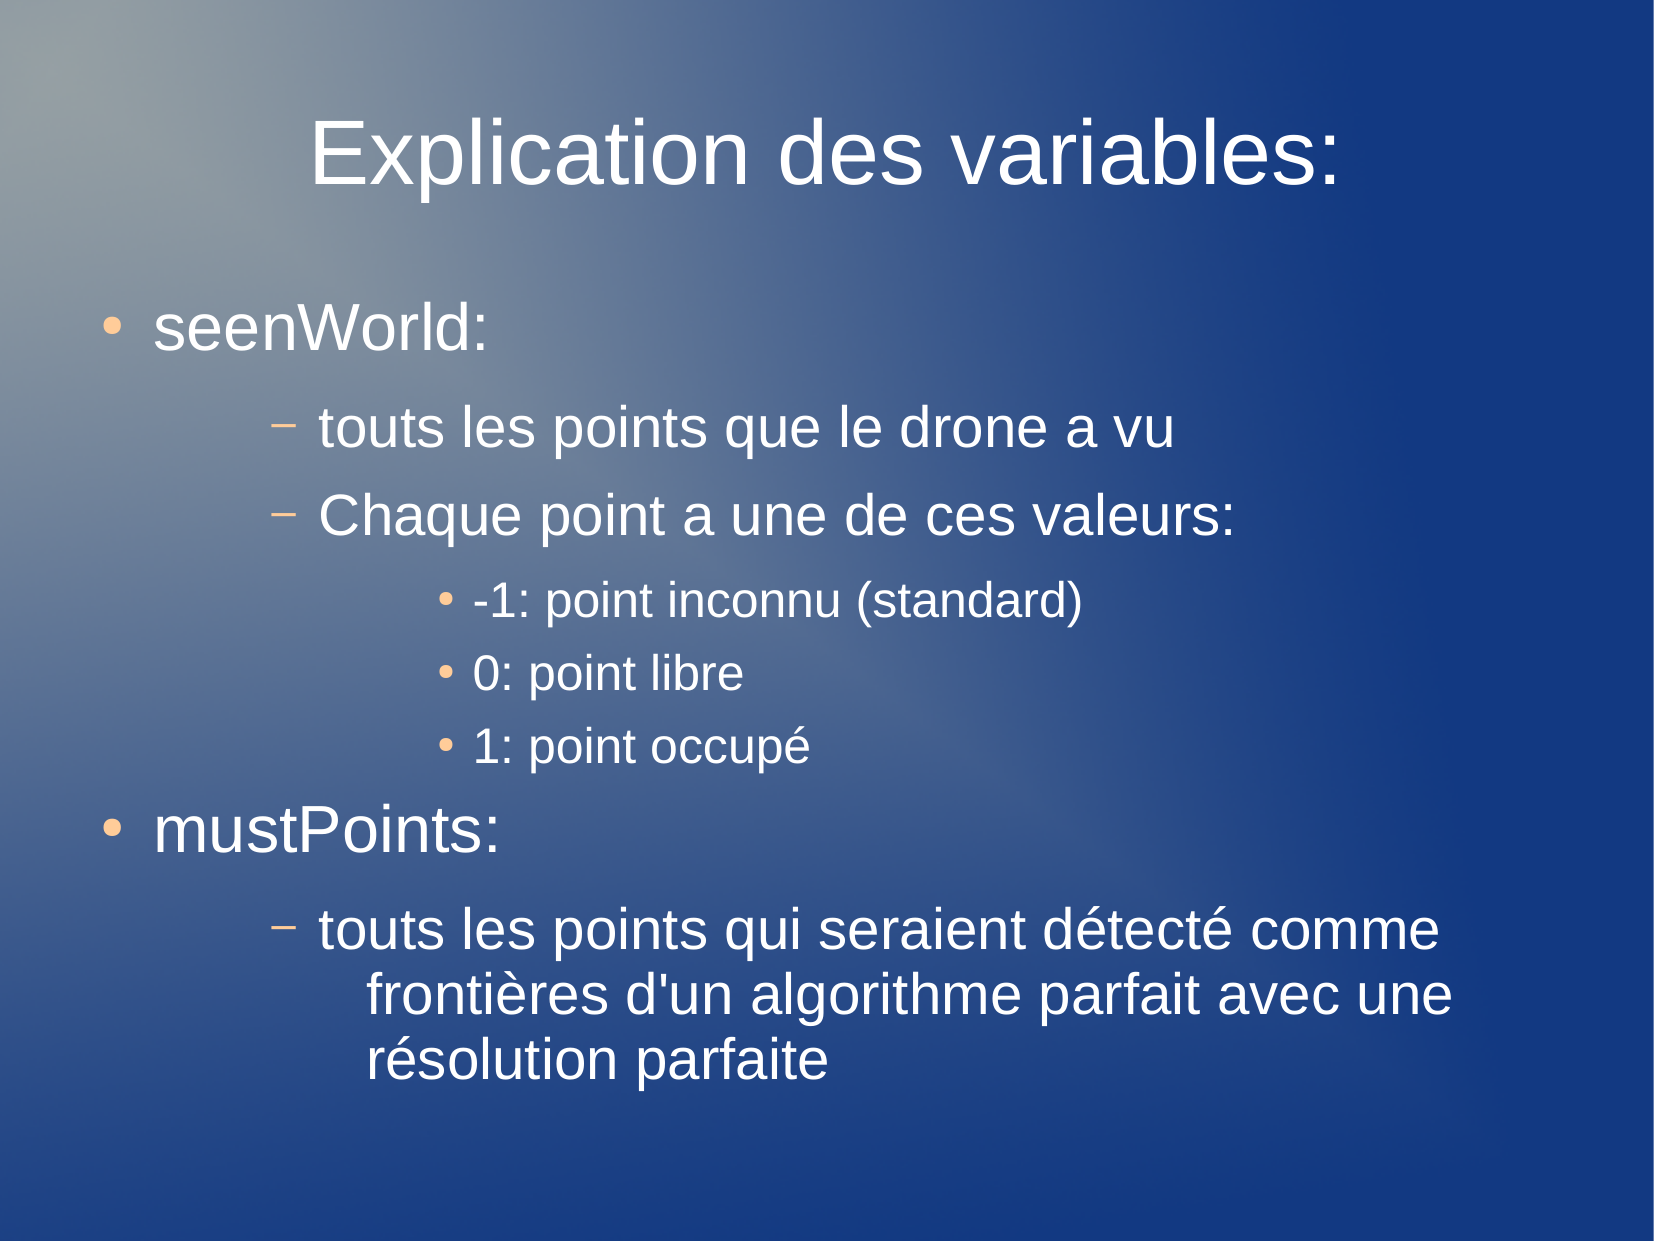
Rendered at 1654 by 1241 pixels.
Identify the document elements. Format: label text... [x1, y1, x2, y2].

list seenWorld: touts les points que le drone a vu Chaque point a une de ces valeurs: -1: point inconnu (standard) 0: point libre 1: point occupé mustPoints: touts les points qui seraient détecté comme frontières d'un algorithme parfait avec une résolution parfaite [82, 290, 1571, 1109]
title Explication des variables: [82, 49, 1571, 257]
picture [0, 0, 1654, 1241]
